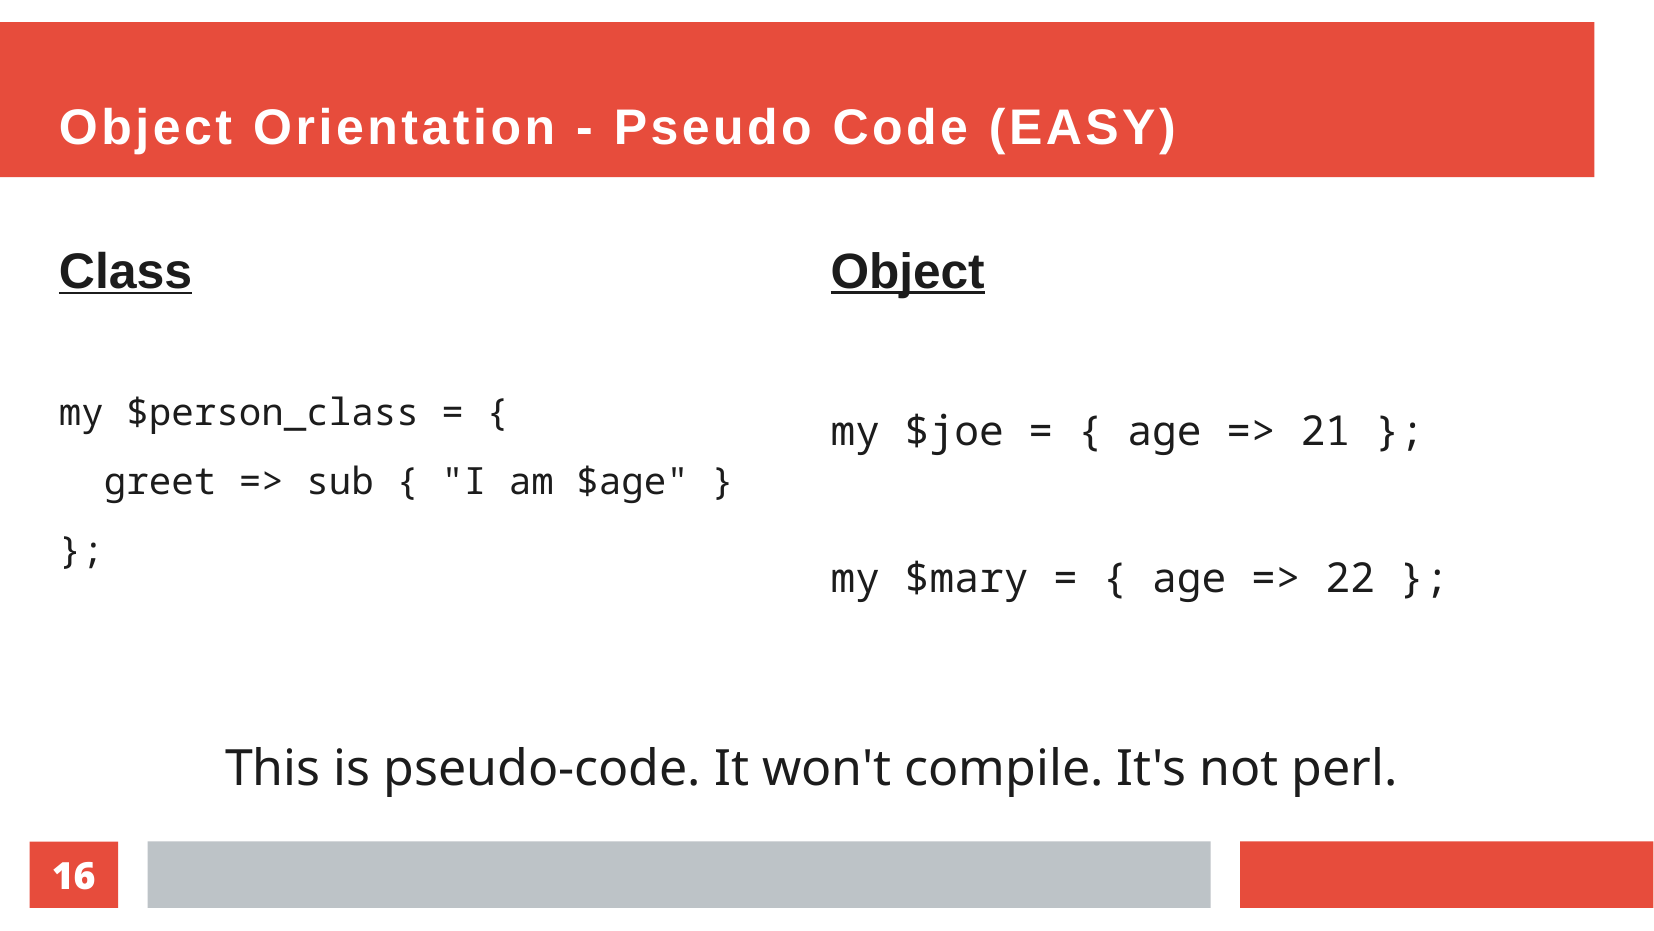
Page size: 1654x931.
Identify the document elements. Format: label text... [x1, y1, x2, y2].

title Object Orientation - Pseudo Code (EASY) [59, 44, 1595, 156]
list Object my $joe = { age => 21 }; my $mary = { age => 22 }; [830, 243, 1566, 606]
list This is pseudo-code. It won't compile. It's not perl. [59, 731, 1565, 819]
list Class my $person_class = { greet => sub { "I am $age" } }; [59, 243, 794, 628]
